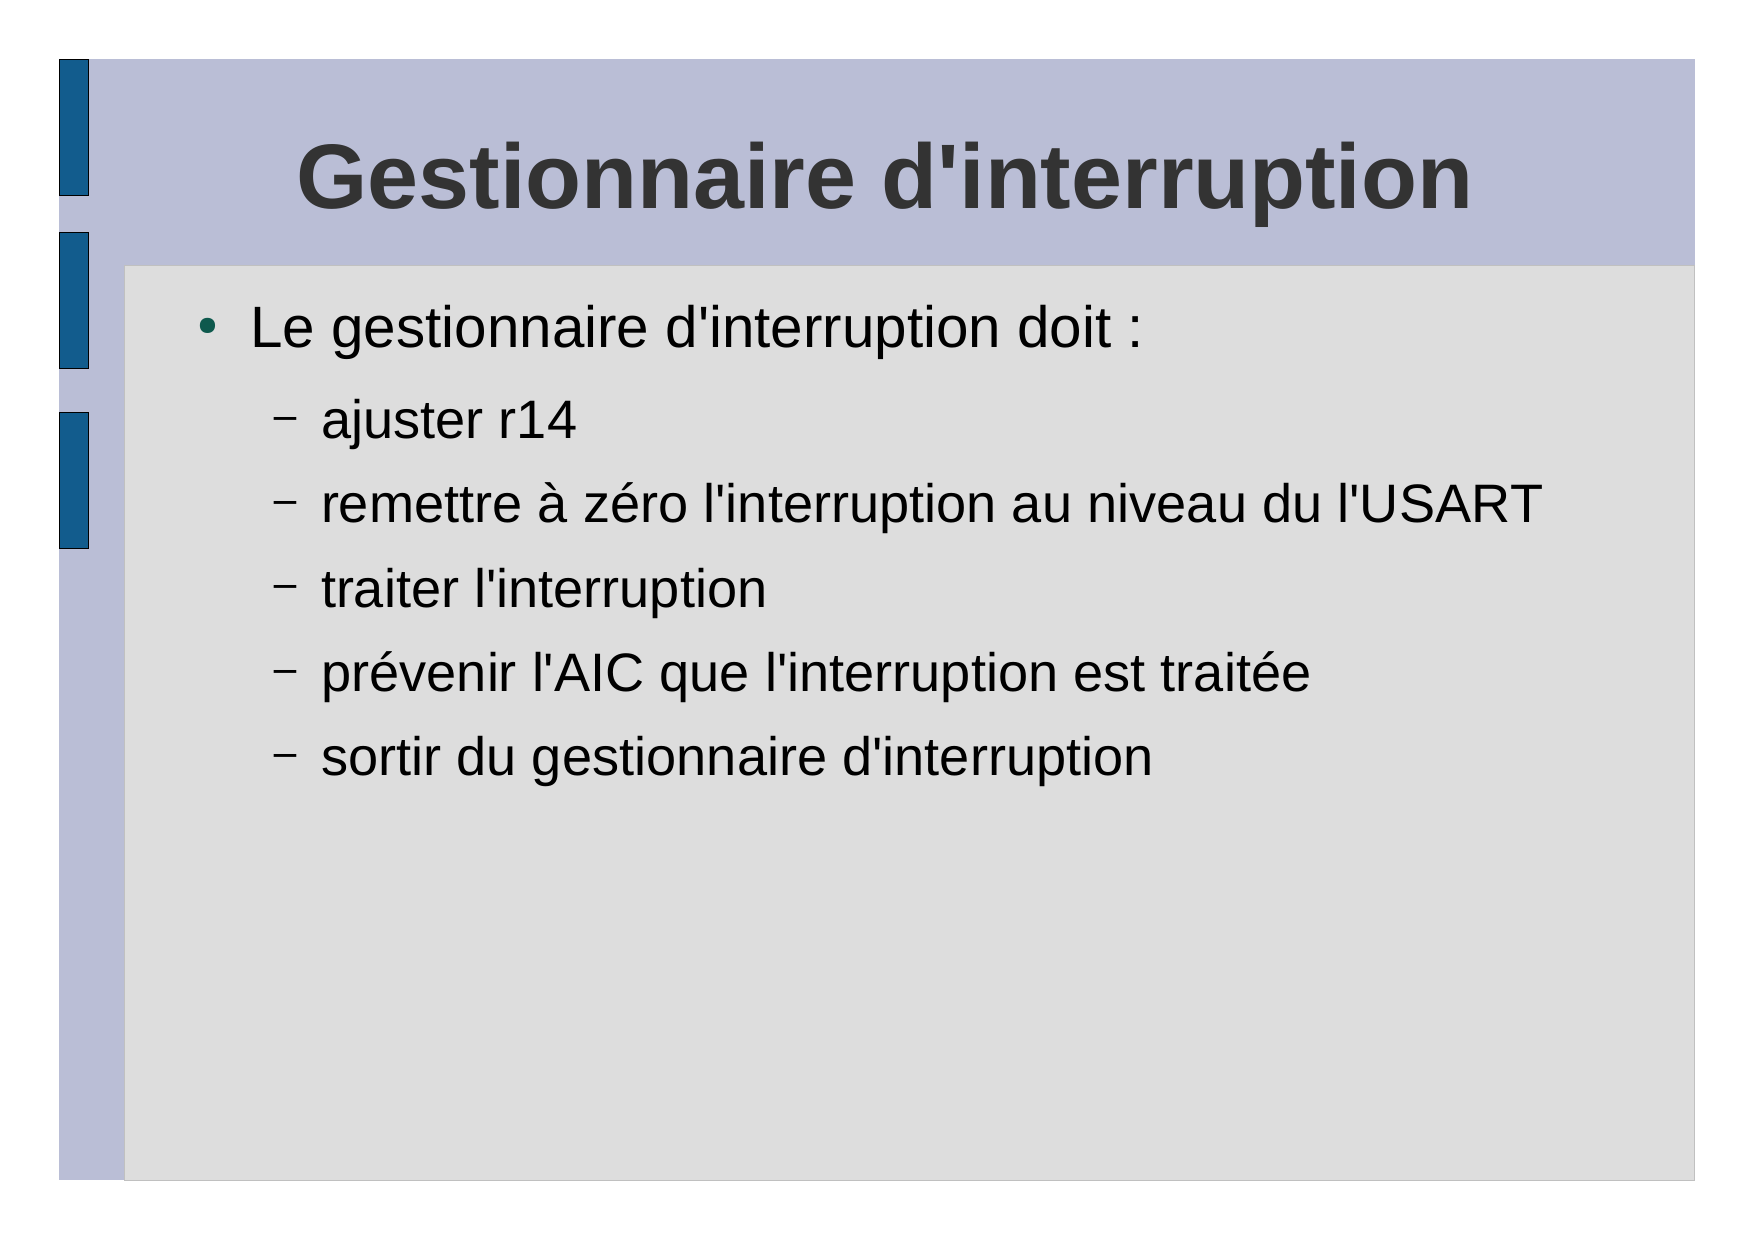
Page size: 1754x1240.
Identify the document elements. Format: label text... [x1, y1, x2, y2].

list Le gestionnaire d'interruption doit : ajuster r14 remettre à zéro l'interruption au niveau du l'USART traiter l'interruption prévenir l'AIC que l'interruption est traitée sortir du gestionnaire d'interruption [179, 295, 1577, 1093]
title Gestionnaire d'interruption [118, 88, 1654, 266]
